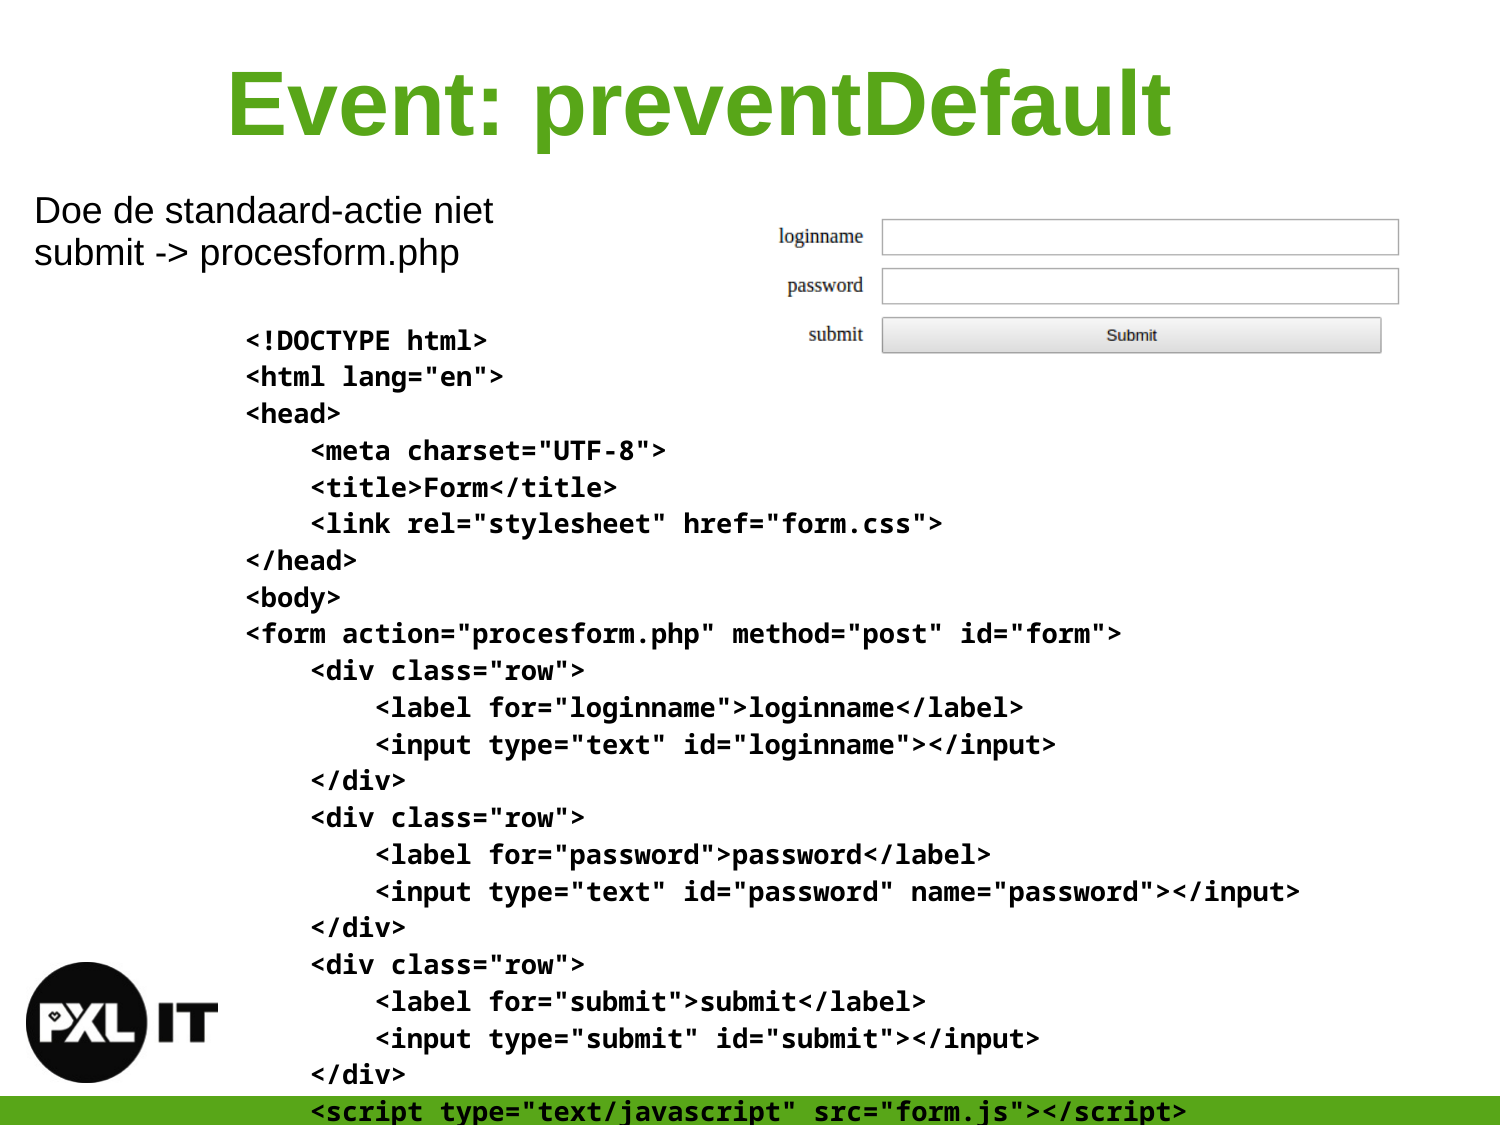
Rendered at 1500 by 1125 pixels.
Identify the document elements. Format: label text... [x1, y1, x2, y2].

picture [26, 962, 218, 1083]
text_box Doe de standaard-actie niet submit -> procesform.php [19, 182, 957, 333]
picture [757, 209, 1423, 395]
text_box <!DOCTYPE html> <html lang="en"> <head> <meta charset="UTF-8"> <title>Form</title> <link rel="stylesheet" href="form.css"> </head> <body> <form action="procesform.php" method="post" id="form"> <div class="row"> <label for="loginname">loginname</label> <input type="text" id="loginname"></input> </div> <div class="row"> <label for="password">password</label> <input type="text" id="password" name="password"></input> </div> <div class="row"> <label for="submit">submit</label> <input type="submit" id="submit"></input> </div> <script type="text/javascript" src="form.js"></script> </form> </body> </html> [229, 313, 1355, 1125]
text_box Event: preventDefault [0, 36, 1443, 162]
